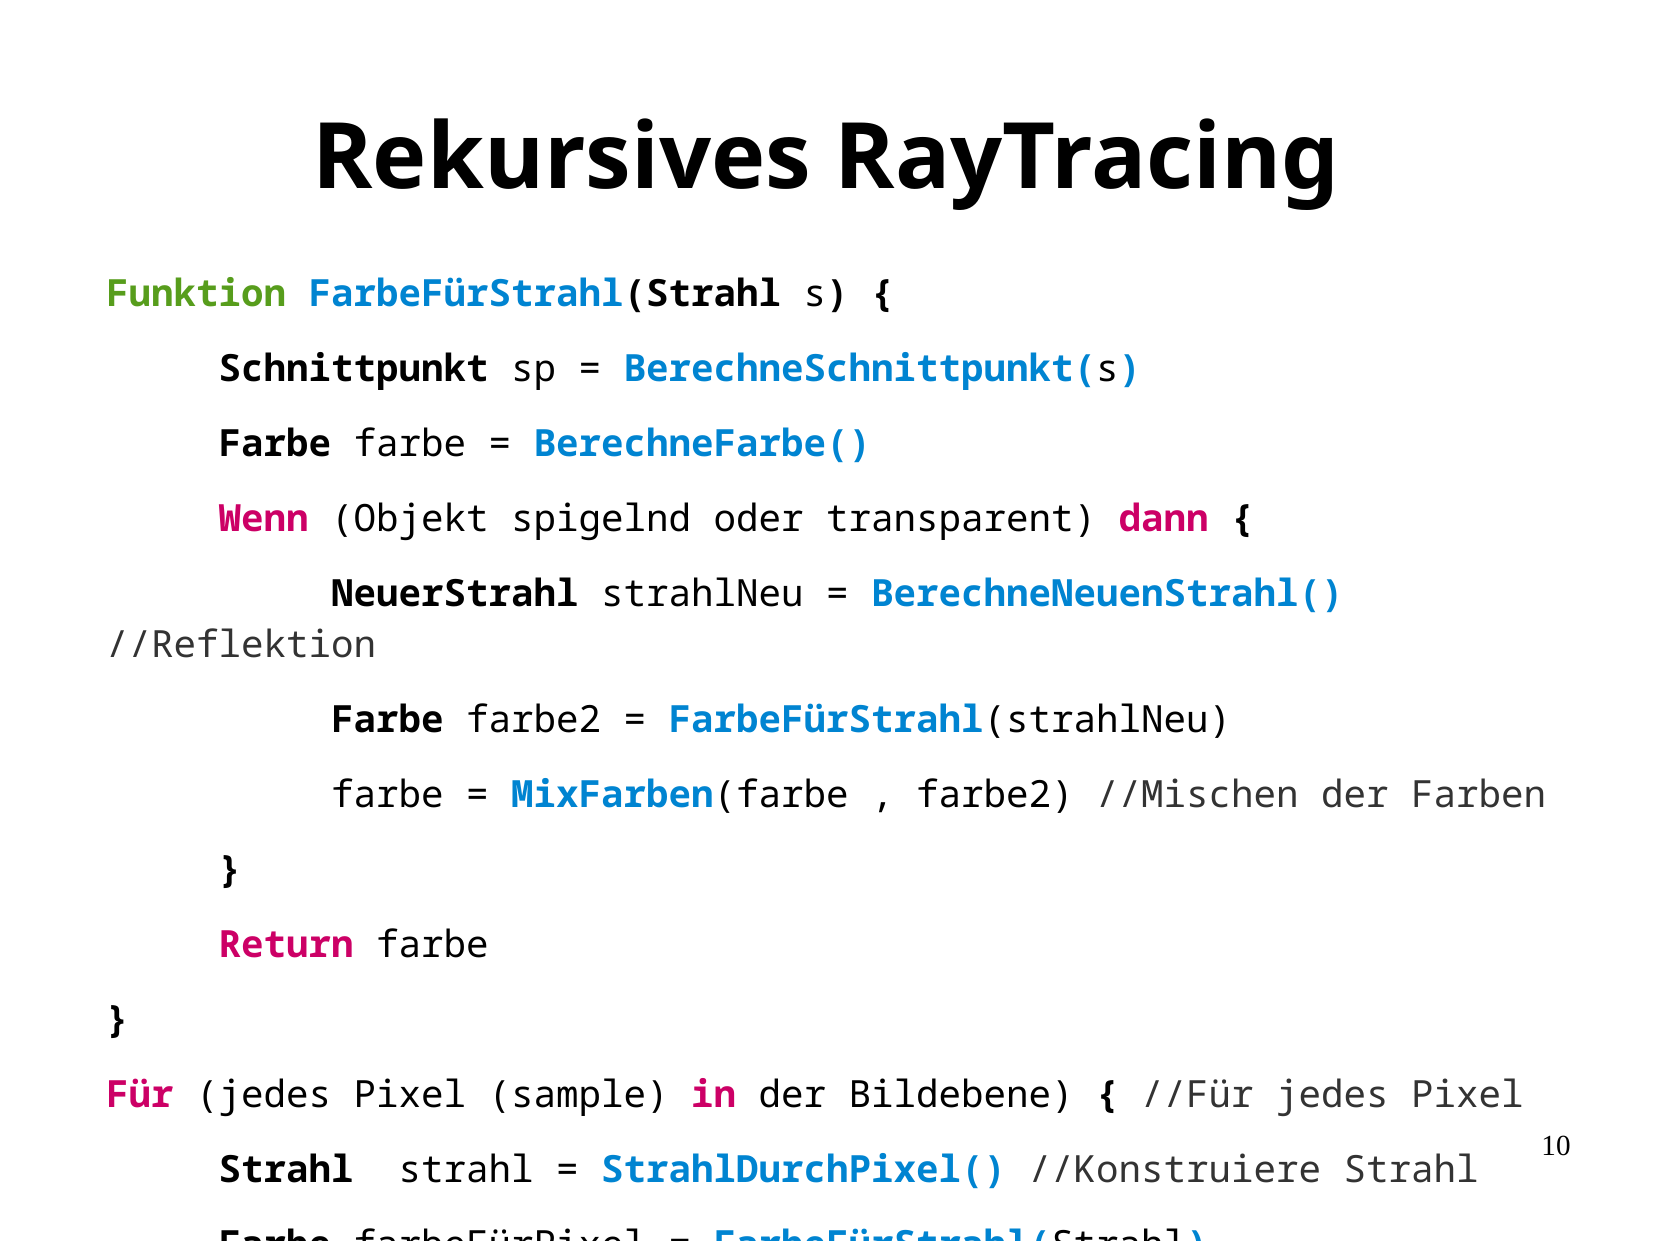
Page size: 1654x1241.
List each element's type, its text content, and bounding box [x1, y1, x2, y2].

title Rekursives RayTracing [82, 49, 1571, 257]
list Funktion FarbeFürStrahl(Strahl s) { Schnittpunkt sp = BerechneSchnittpunkt(s) Farbe farbe = BerechneFarbe() Wenn (Objekt spigelnd oder transparent) dann { NeuerStrahl strahlNeu = BerechneNeuenStrahl() //Reflektion Farbe farbe2 = FarbeFürStrahl(strahlNeu) farbe = MixFarben(farbe , farbe2) //Mischen der Farben } Return farbe } Für (jedes Pixel (sample) in der Bildebene) { //Für jedes Pixel Strahl strahl = StrahlDurchPixel() //Konstruiere Strahl Farbe farbeFürPixel = FarbeFürStrahl(Strahl) } [106, 266, 1606, 1195]
